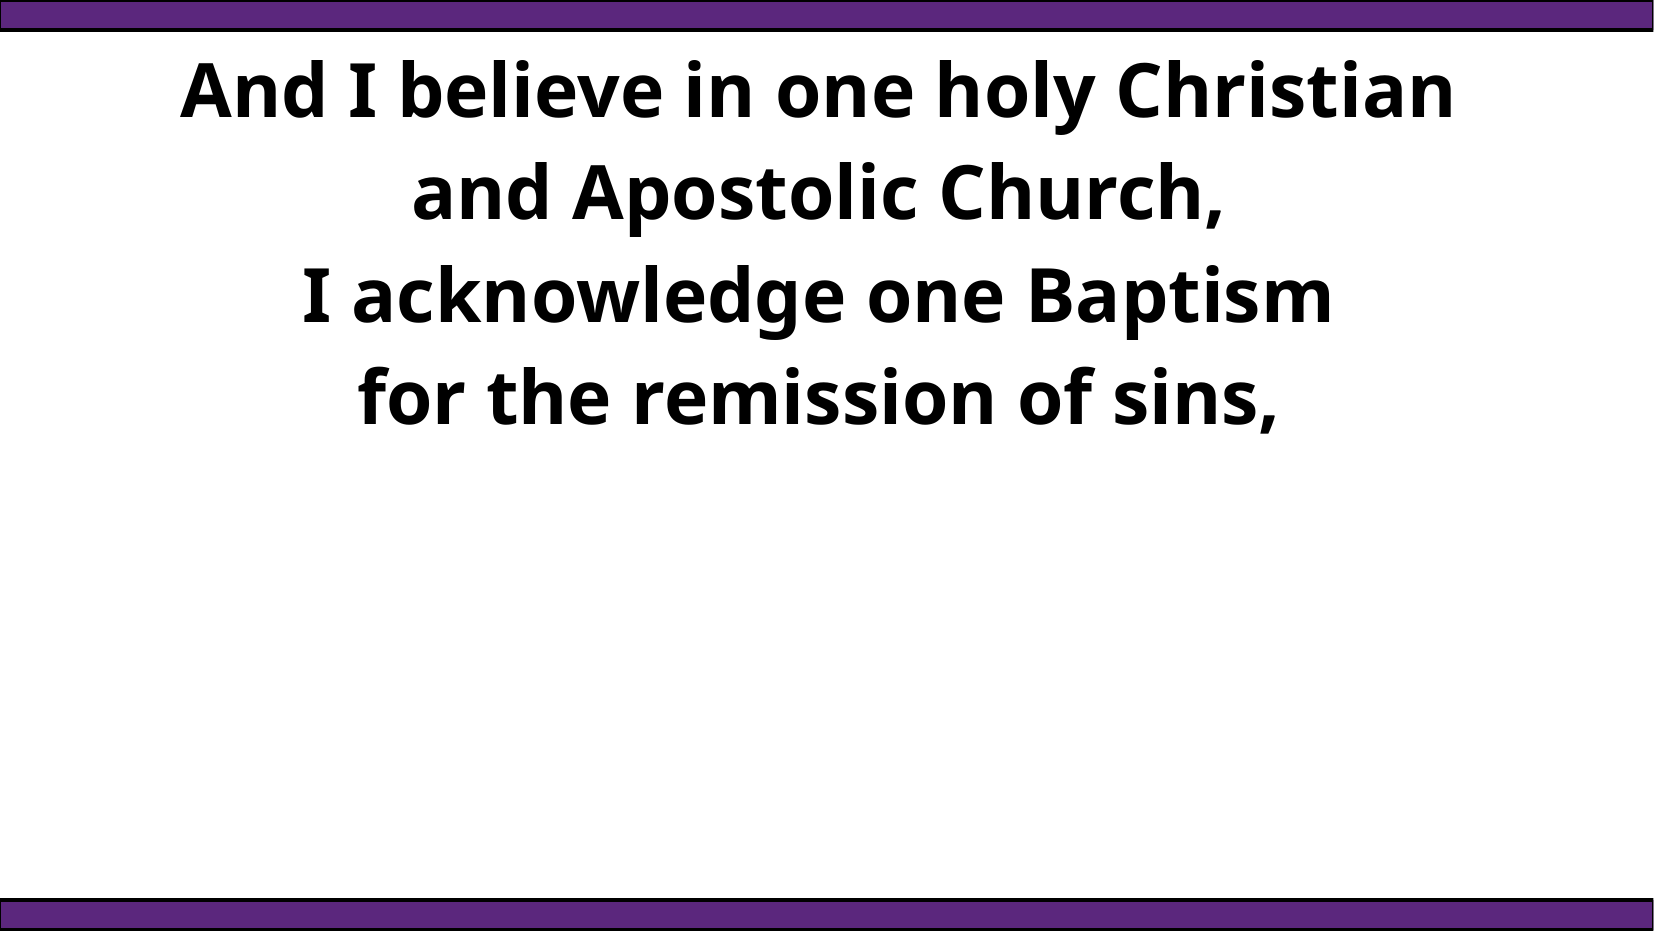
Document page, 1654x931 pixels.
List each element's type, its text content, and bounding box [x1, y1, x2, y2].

text_box And I believe in one holy Christian and Apostolic Church, I acknowledge one Baptism for the remission of sins, [60, 30, 1579, 445]
text_box [0, 900, 1654, 931]
text_box [0, 0, 1654, 31]
